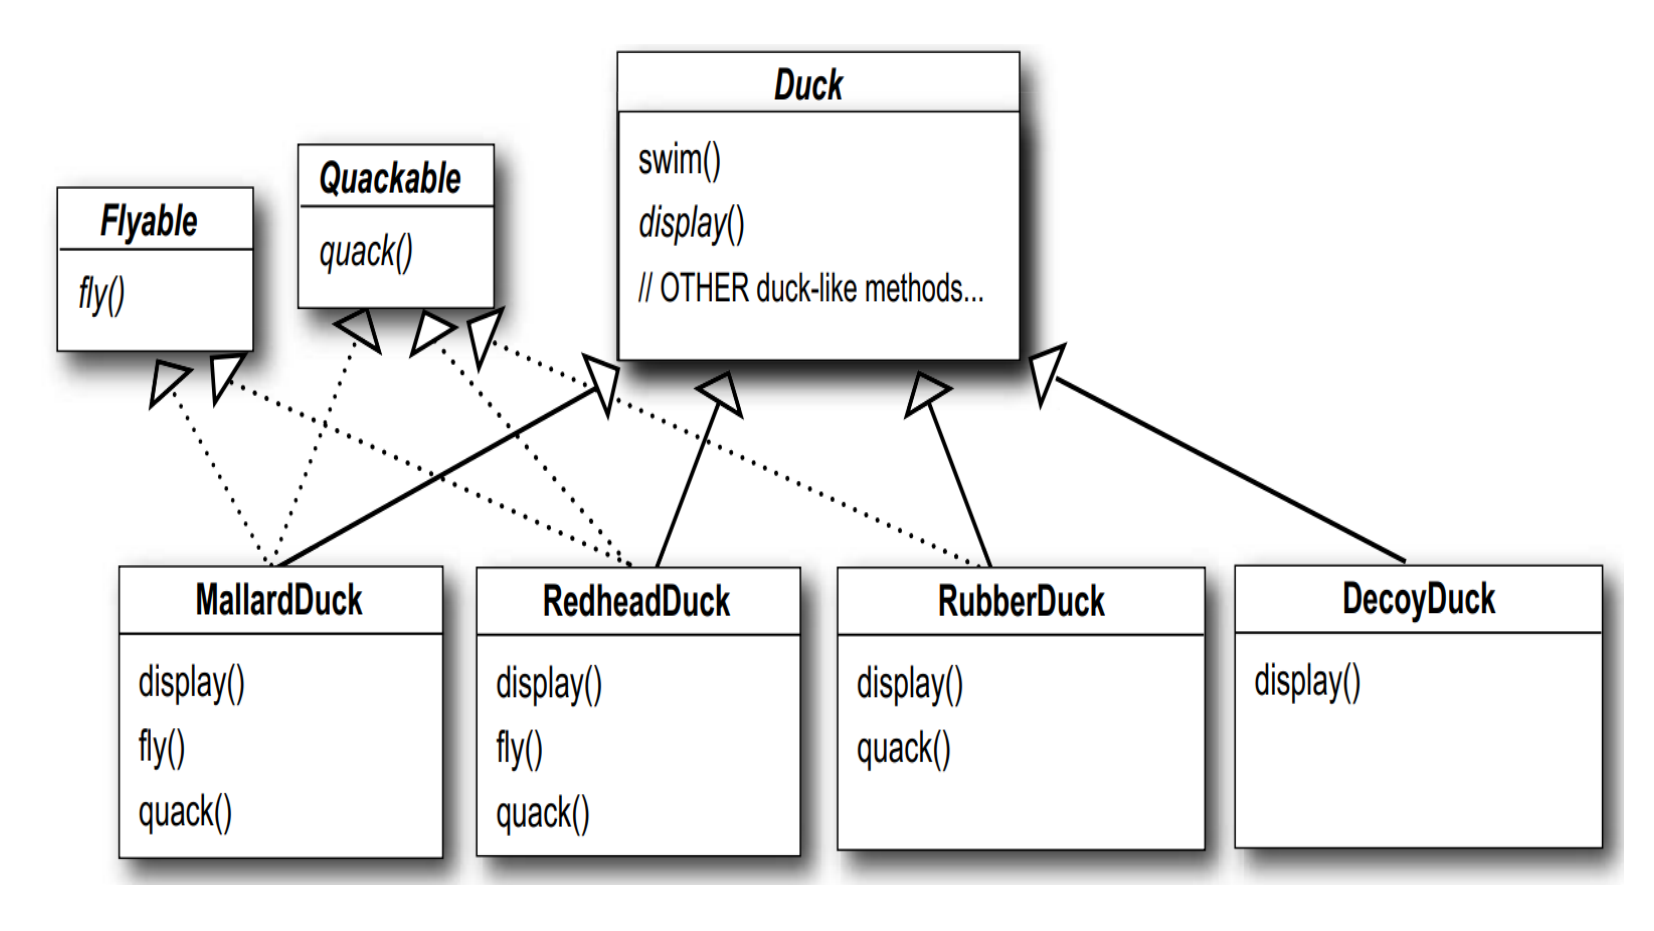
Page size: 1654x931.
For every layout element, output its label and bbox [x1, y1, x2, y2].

picture [30, 44, 1624, 886]
